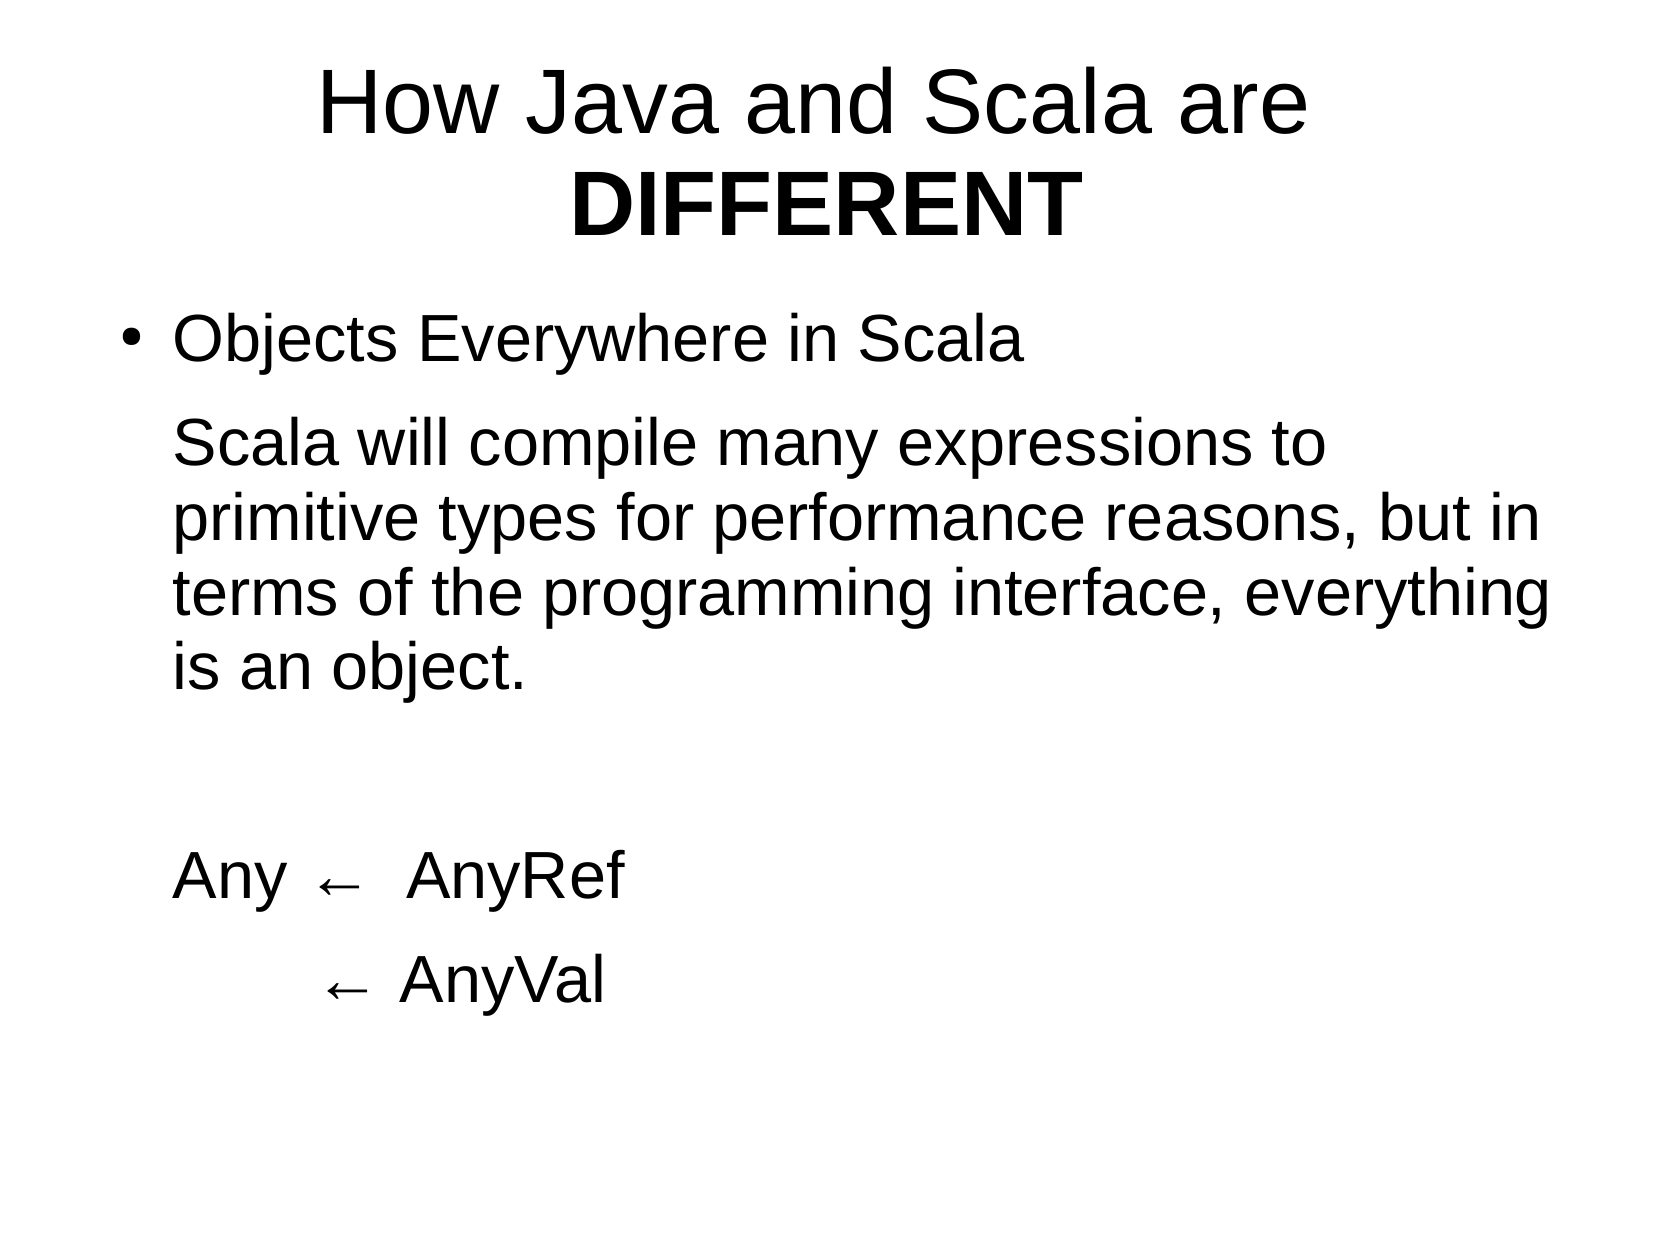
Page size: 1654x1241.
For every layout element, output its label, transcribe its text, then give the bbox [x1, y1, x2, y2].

title How Java and Scala are DIFFERENT [82, 49, 1571, 257]
list Objects Everywhere in Scala Scala will compile many expressions to primitive types for performance reasons, but in terms of the programming interface, everything is an object. Any ← AnyRef ← AnyVal [101, 300, 1591, 1021]
